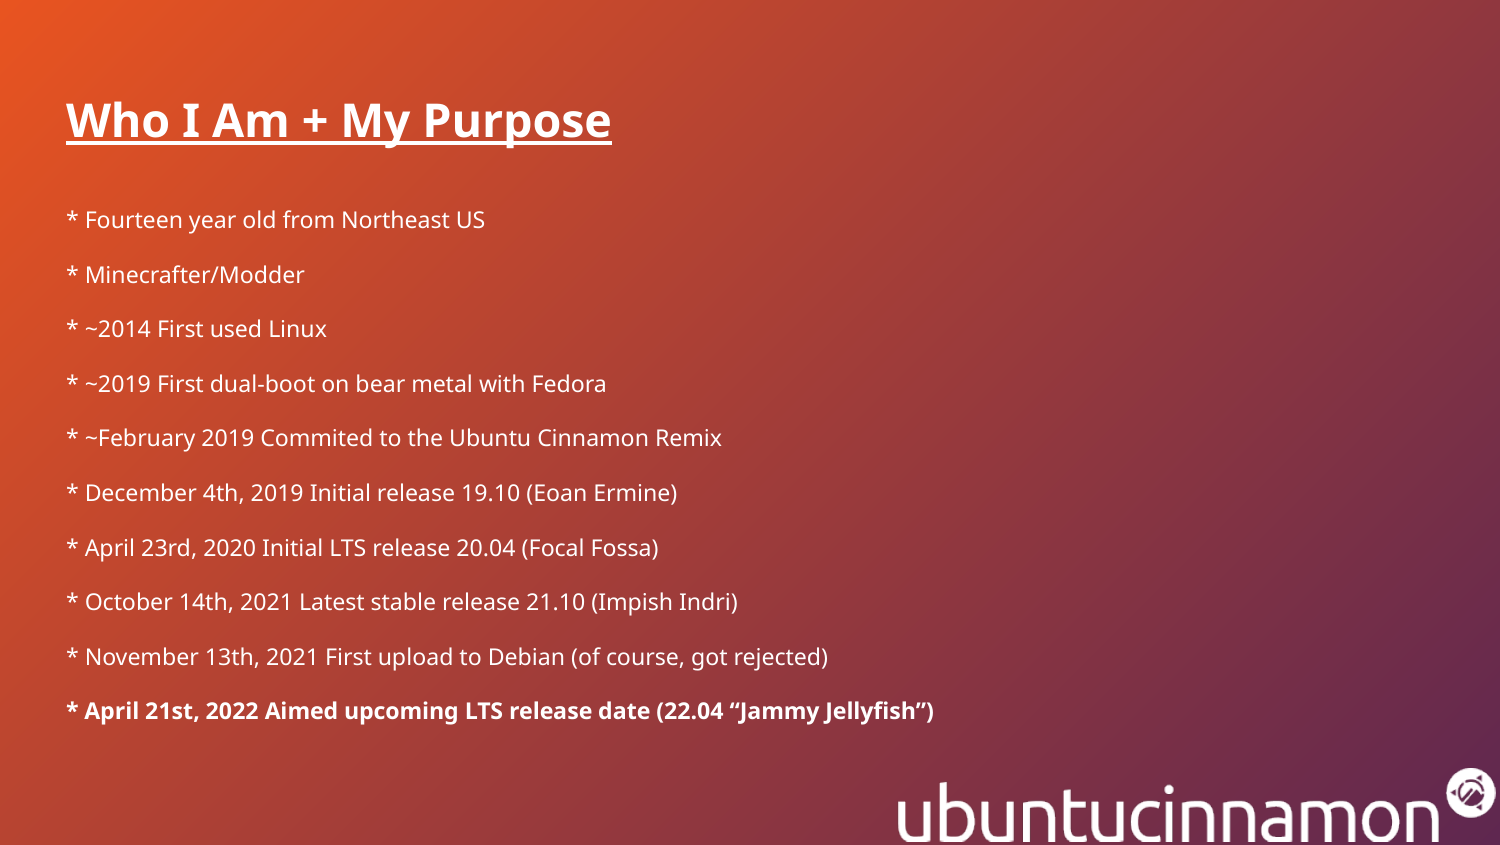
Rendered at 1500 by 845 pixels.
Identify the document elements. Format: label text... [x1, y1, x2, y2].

title Who I Am + My Purpose [51, 73, 1449, 168]
picture [862, 768, 1496, 842]
list * Fourteen year old from Northeast US * Minecrafter/Modder * ~2014 First used Linux * ~2019 First dual-boot on bear metal with Fedora * ~February 2019 Commited to the Ubuntu Cinnamon Remix * December 4th, 2019 Initial release 19.10 (Eoan Ermine) * April 23rd, 2020 Initial LTS release 20.04 (Focal Fossa) * October 14th, 2021 Latest stable release 21.10 (Impish Indri) * November 13th, 2021 First upload to Debian (of course, got rejected) * April 21st, 2022 Aimed upcoming LTS release date (22.04 “Jammy Jellyfish”) [51, 189, 1449, 751]
